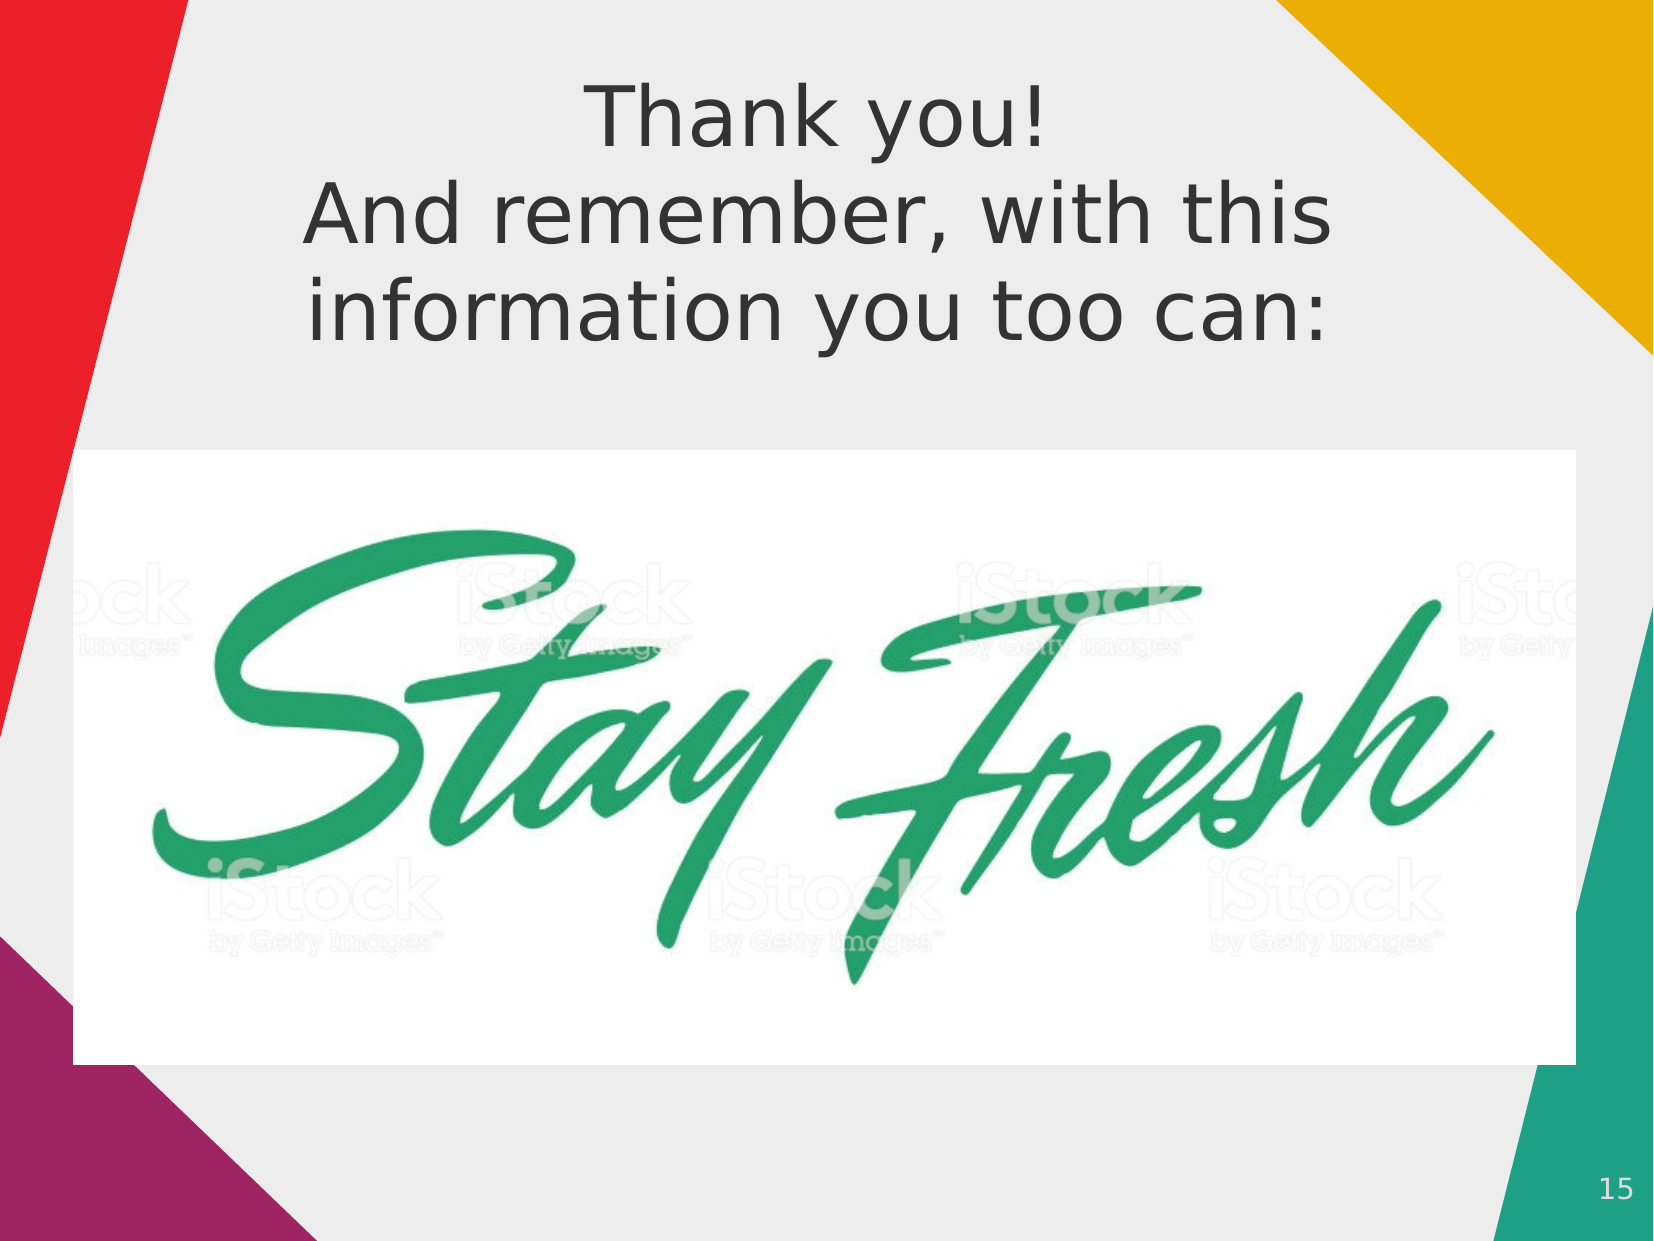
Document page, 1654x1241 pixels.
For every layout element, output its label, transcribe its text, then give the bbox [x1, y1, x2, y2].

picture [73, 450, 1576, 1066]
title Thank you! And remember, with this information you too can: [106, 68, 1531, 361]
